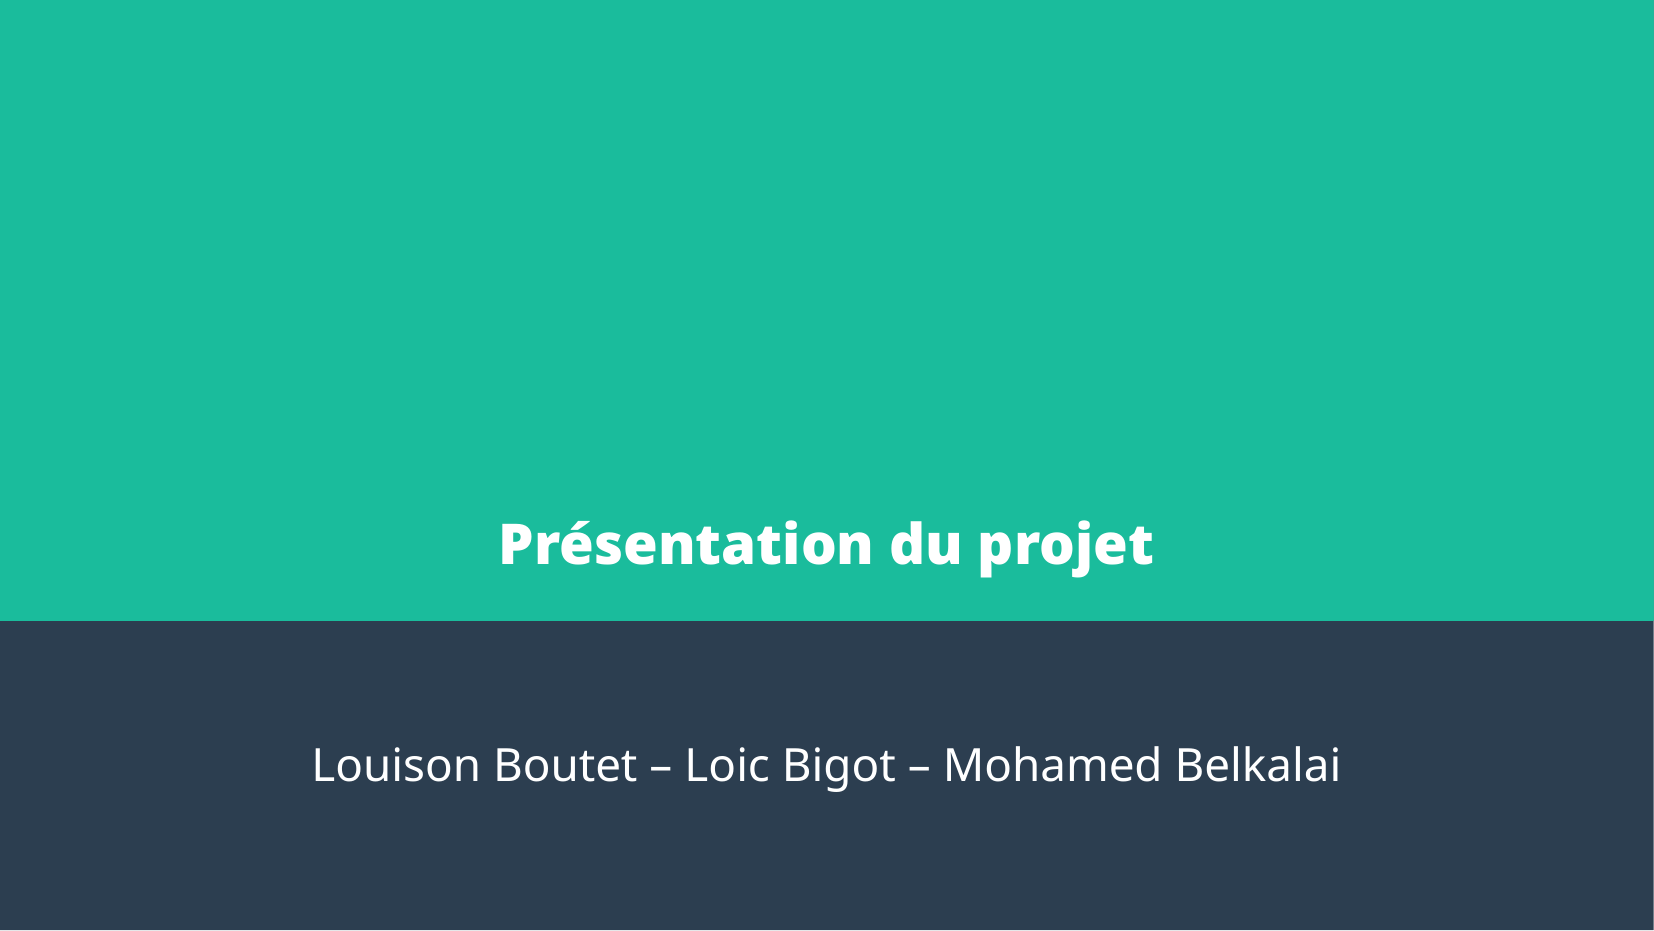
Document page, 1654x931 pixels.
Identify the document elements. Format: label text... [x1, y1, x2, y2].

title Présentation du projet [59, 465, 1595, 583]
subtitle Louison Boutet – Loic Bigot – Mohamed Belkalai [59, 642, 1595, 886]
